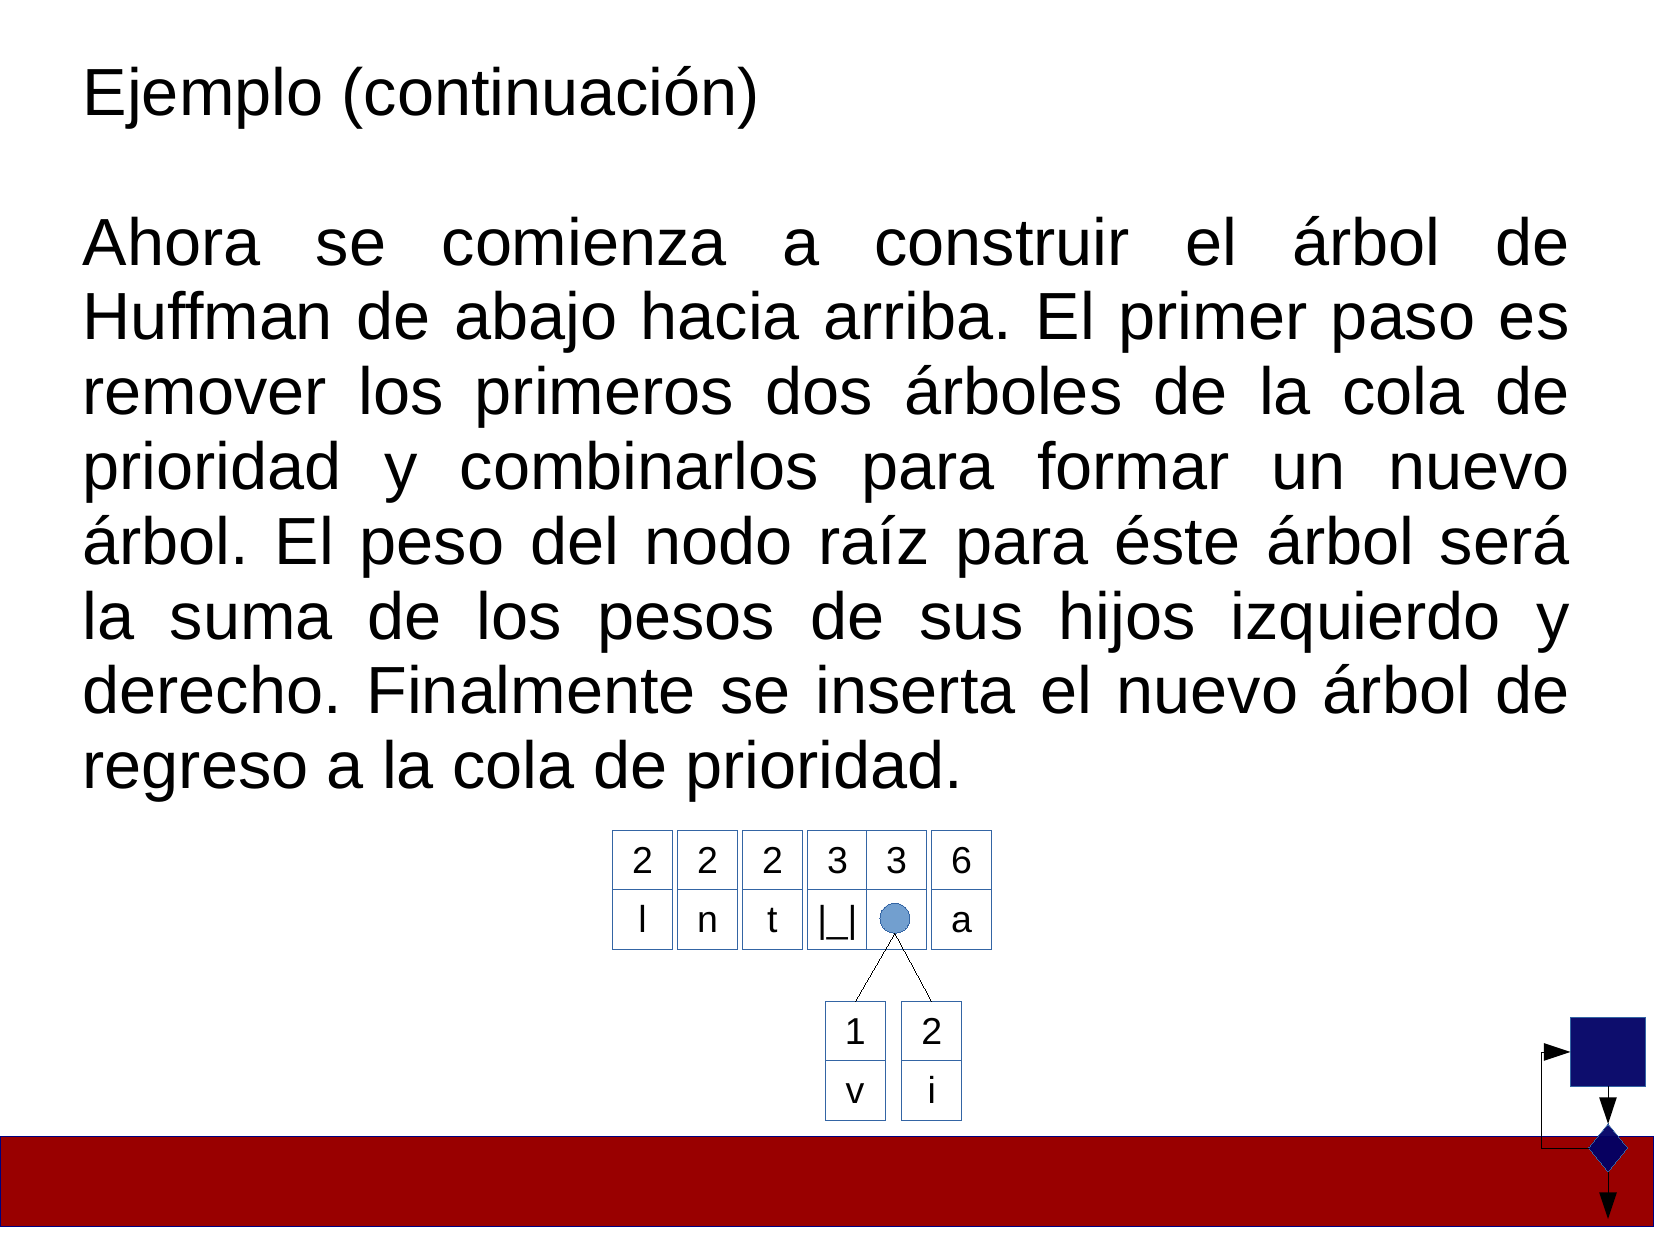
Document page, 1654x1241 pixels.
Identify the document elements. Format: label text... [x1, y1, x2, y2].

text_box 1 [825, 1001, 886, 1060]
text_box n [677, 889, 738, 950]
text_box 3 [866, 830, 927, 889]
text_box 3 [807, 830, 866, 889]
text_box l [612, 889, 673, 950]
text_box v [825, 1060, 886, 1121]
text_box 2 [677, 830, 738, 889]
text_box i [901, 1060, 962, 1121]
text_box [0, 1124, 1654, 1227]
text_box a [931, 889, 992, 950]
text_box [866, 889, 927, 950]
subtitle Ejemplo (continuación) Ahora se comienza a construir el árbol de Huffman de abajo hacia arriba. El primer paso es remover los primeros dos árboles de la cola de prioridad y combinarlos para formar un nuevo árbol. El peso del nodo raíz para éste árbol será la suma de los pesos de sus hijos izquierdo y derecho. Finalmente se inserta el nuevo árbol de regreso a la cola de prioridad. [82, 55, 1571, 1028]
text_box t [742, 889, 803, 950]
text_box 2 [742, 830, 803, 889]
text_box [1570, 1017, 1646, 1087]
text_box 2 [901, 1001, 962, 1060]
text_box 2 [612, 830, 673, 889]
text_box 6 [931, 830, 992, 889]
text_box |_| [807, 889, 866, 950]
